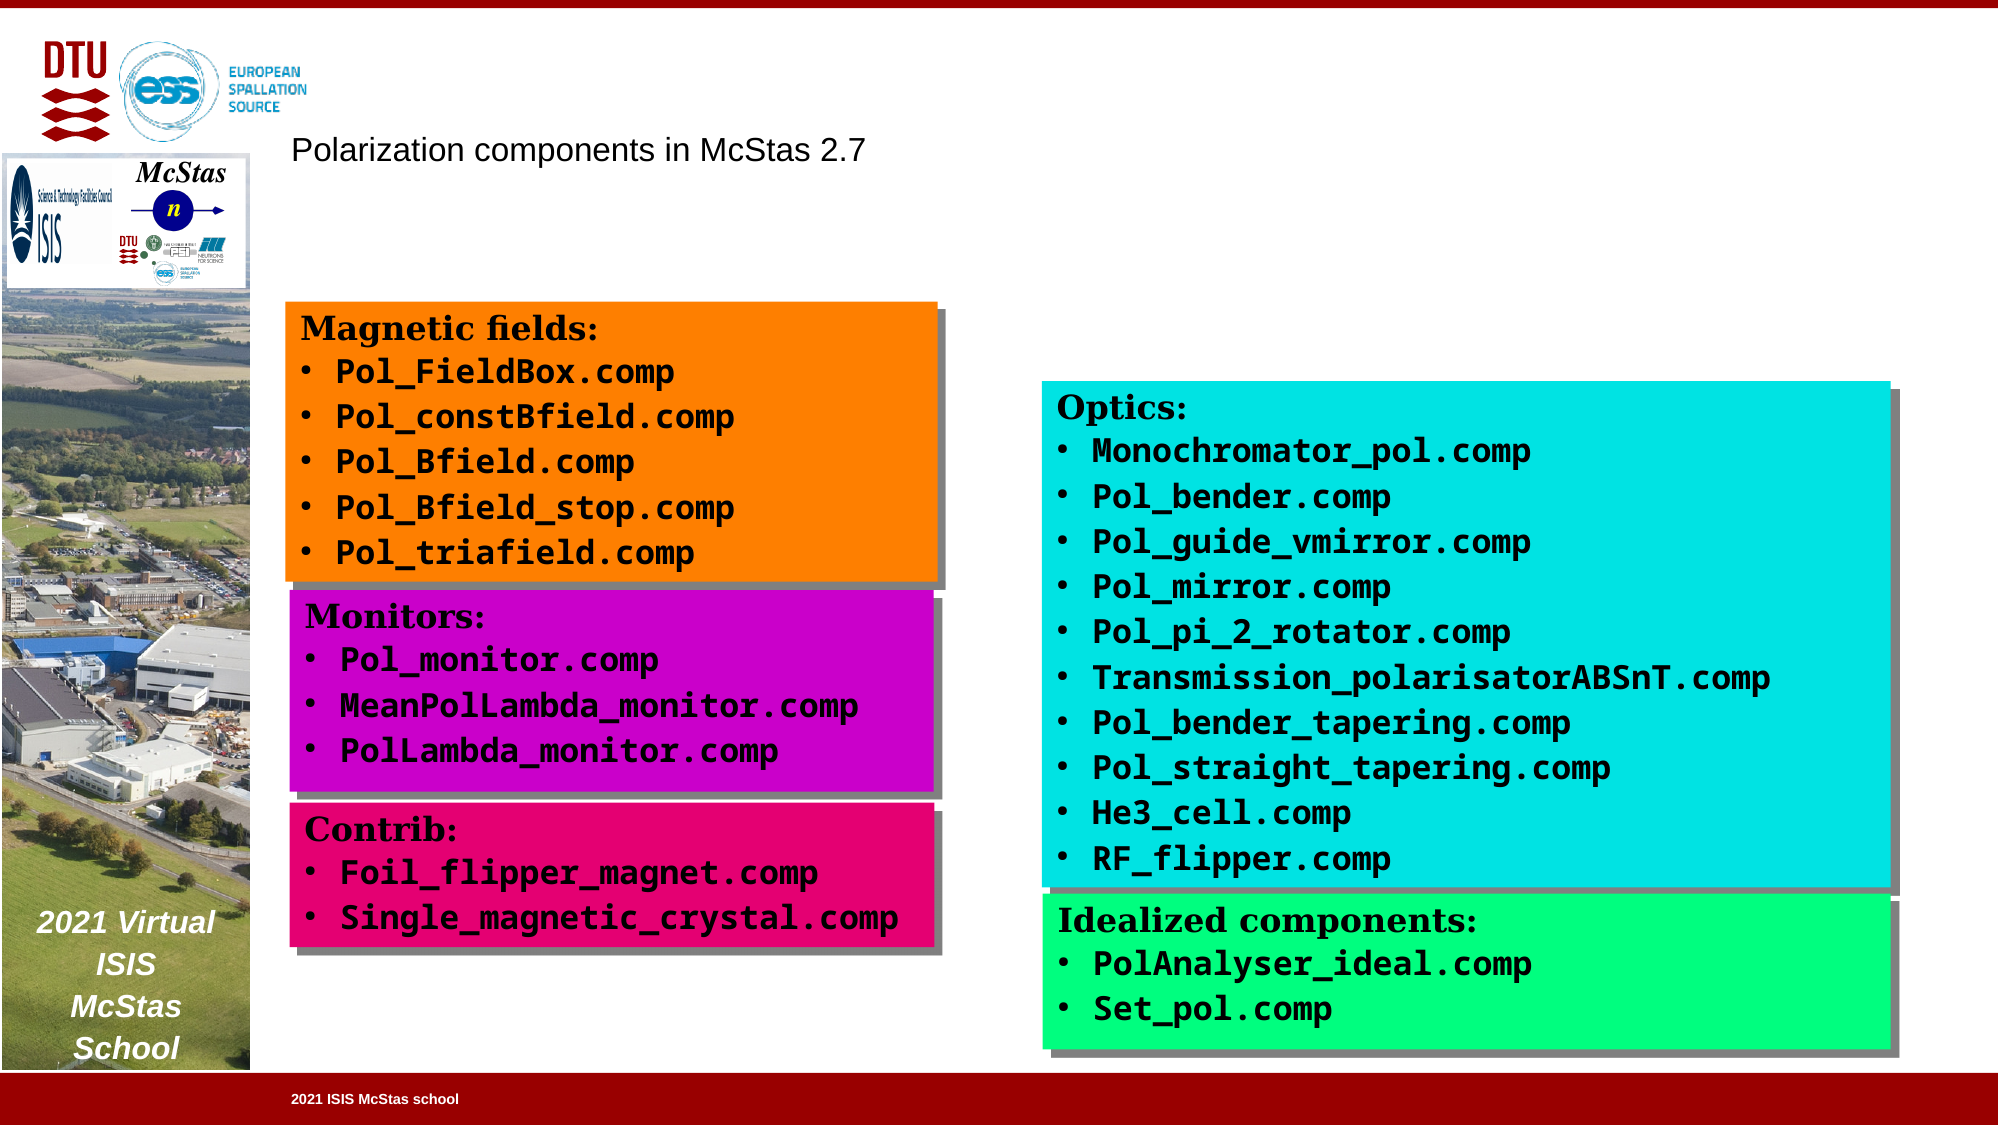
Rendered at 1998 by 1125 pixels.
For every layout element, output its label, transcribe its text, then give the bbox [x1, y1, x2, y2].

text_box Optics: Monochromator_pol.comp Pol_bender.comp Pol_guide_vmirror.comp Pol_mirror.comp Pol_pi_2_rotator.comp Transmission_polarisatorABSnT.comp Pol_bender_tapering.comp Pol_straight_tapering.comp He3_cell.comp RF_flipper.comp [1041, 381, 1891, 883]
picture [2, 153, 250, 1070]
picture [119, 41, 307, 142]
text_box Idealized components: PolAnalyser_ideal.comp Set_pol.comp [1042, 893, 1891, 1050]
text_box Monitors: Pol_monitor.comp MeanPolLambda_monitor.comp PolLambda_monitor.comp [289, 589, 934, 792]
text_box Magnetic fields: Pol_FieldBox.comp Pol_constBfield.comp Pol_Bfield.comp Pol_Bfield_stop.comp Pol_triafield.comp [285, 301, 938, 580]
title Polarization components in McStas 2.7 [291, 69, 1819, 230]
text_box Contrib: Foil_flipper_magnet.comp Single_magnetic_crystal.comp [289, 802, 935, 947]
